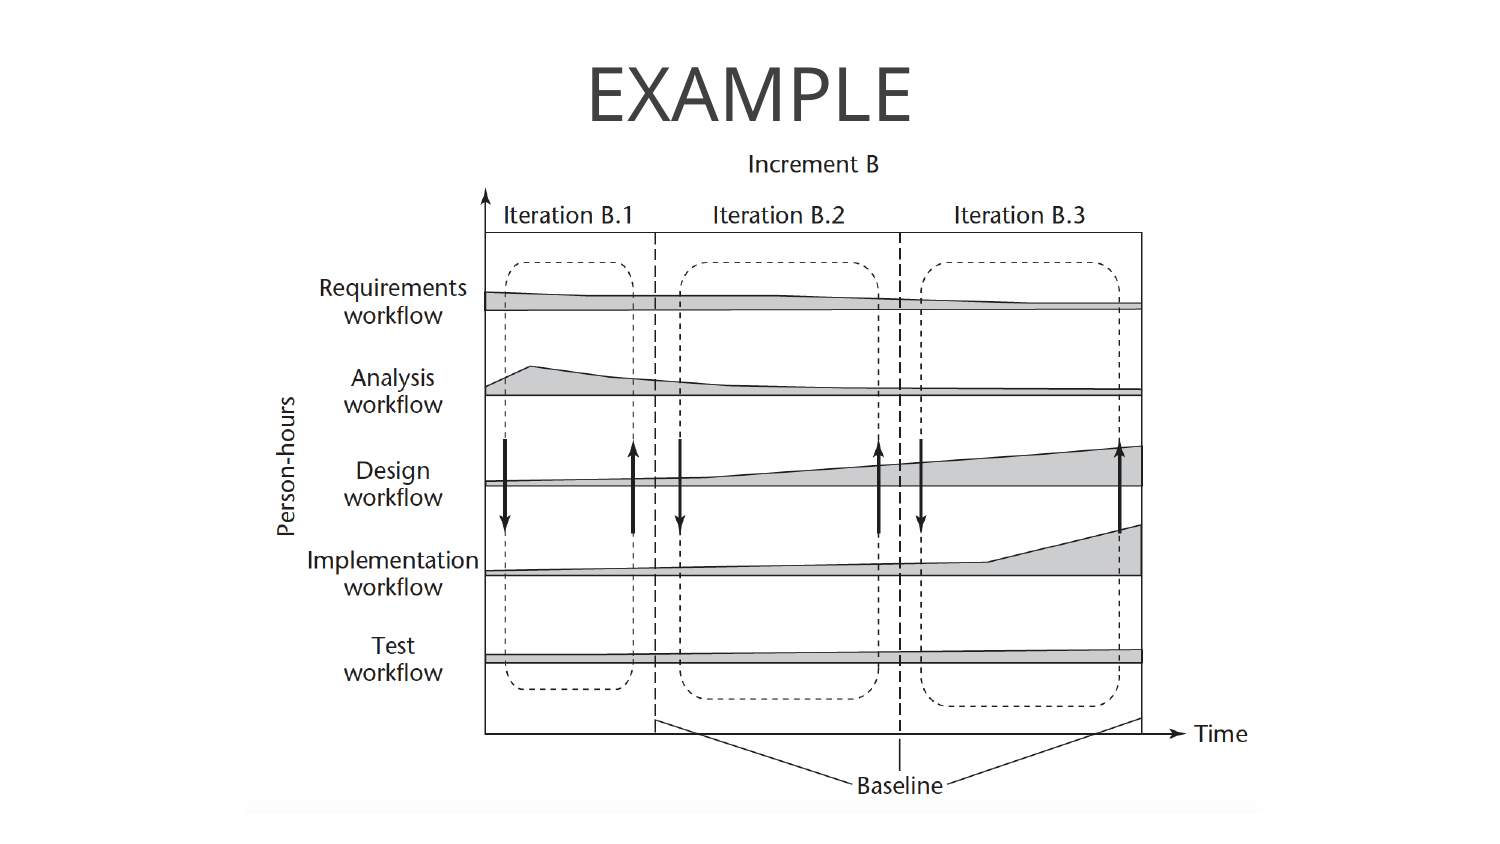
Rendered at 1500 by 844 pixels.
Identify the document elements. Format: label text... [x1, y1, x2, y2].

title EXAMPLE [75, 21, 1425, 162]
picture [246, 149, 1262, 813]
